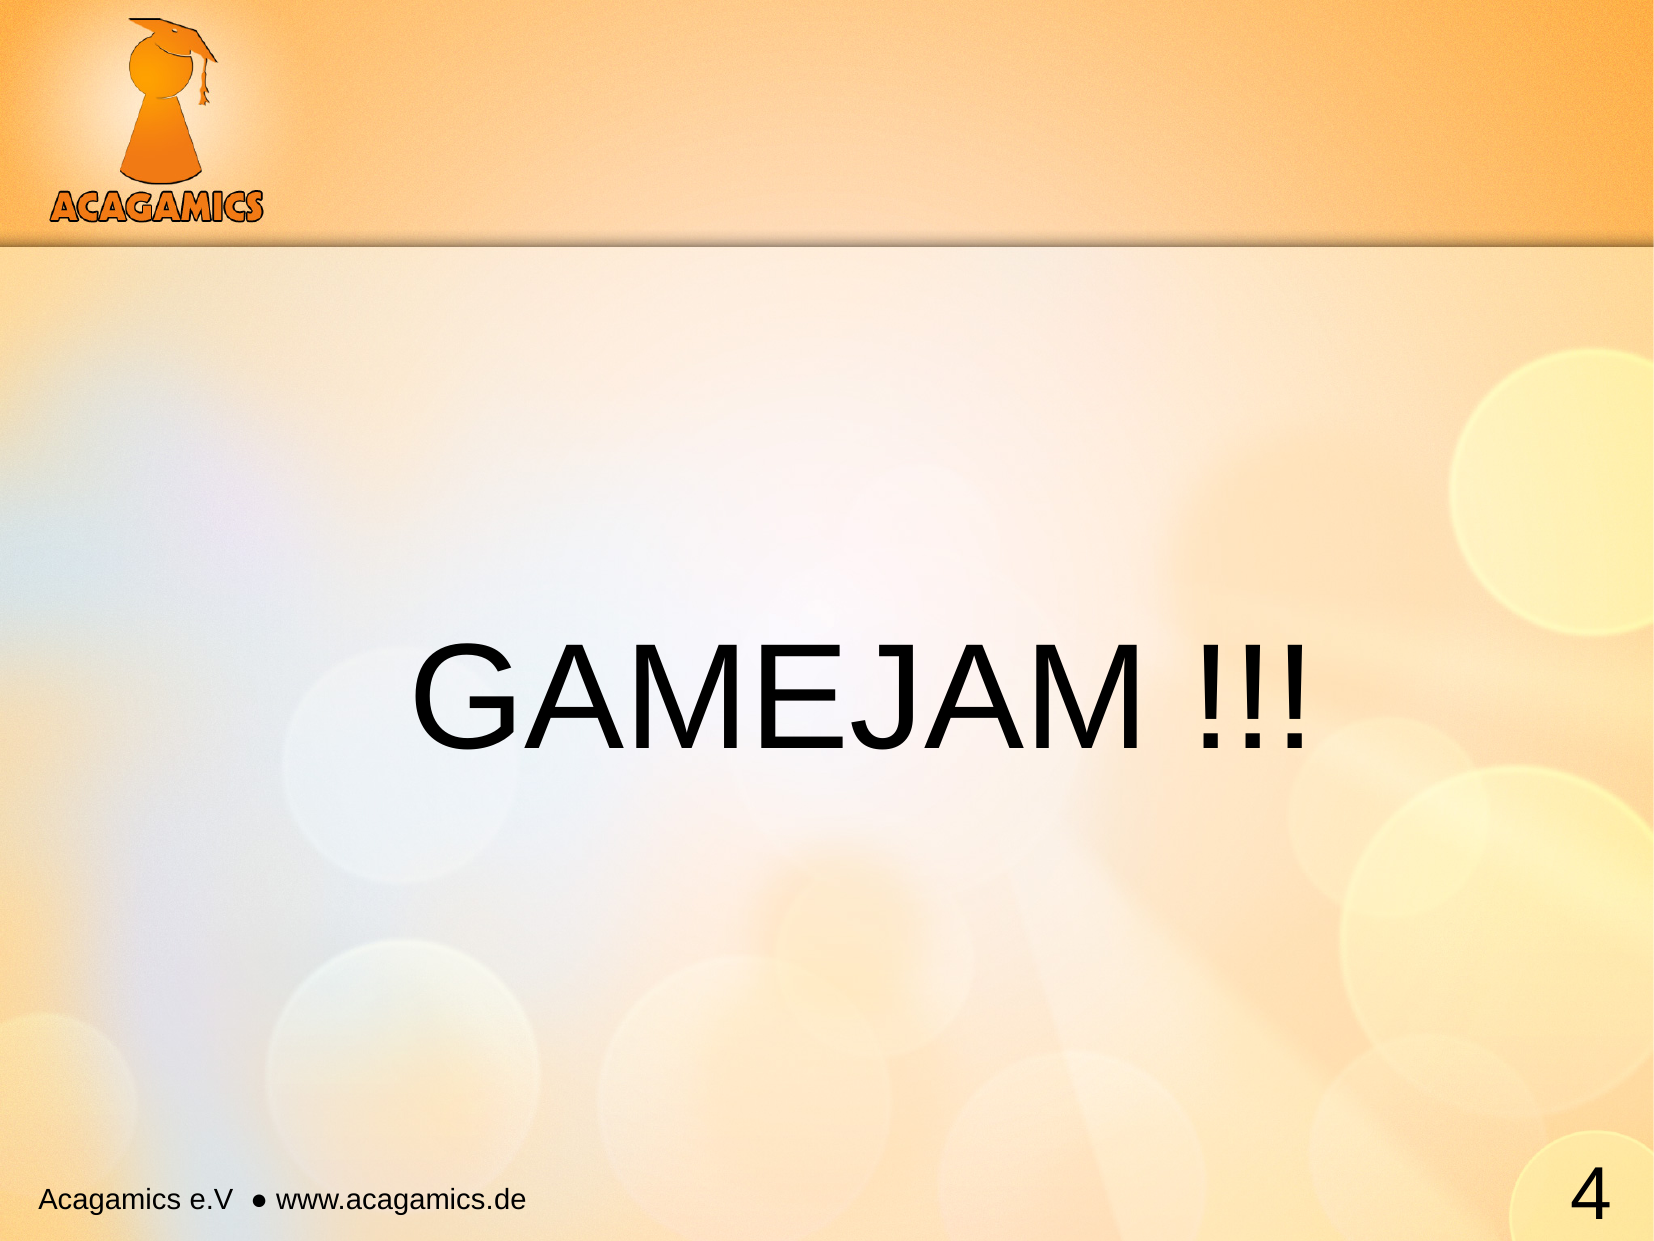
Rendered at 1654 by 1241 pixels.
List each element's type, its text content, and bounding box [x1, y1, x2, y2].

list GAMEJAM !!! [82, 290, 1571, 1109]
picture [0, 0, 1654, 1241]
